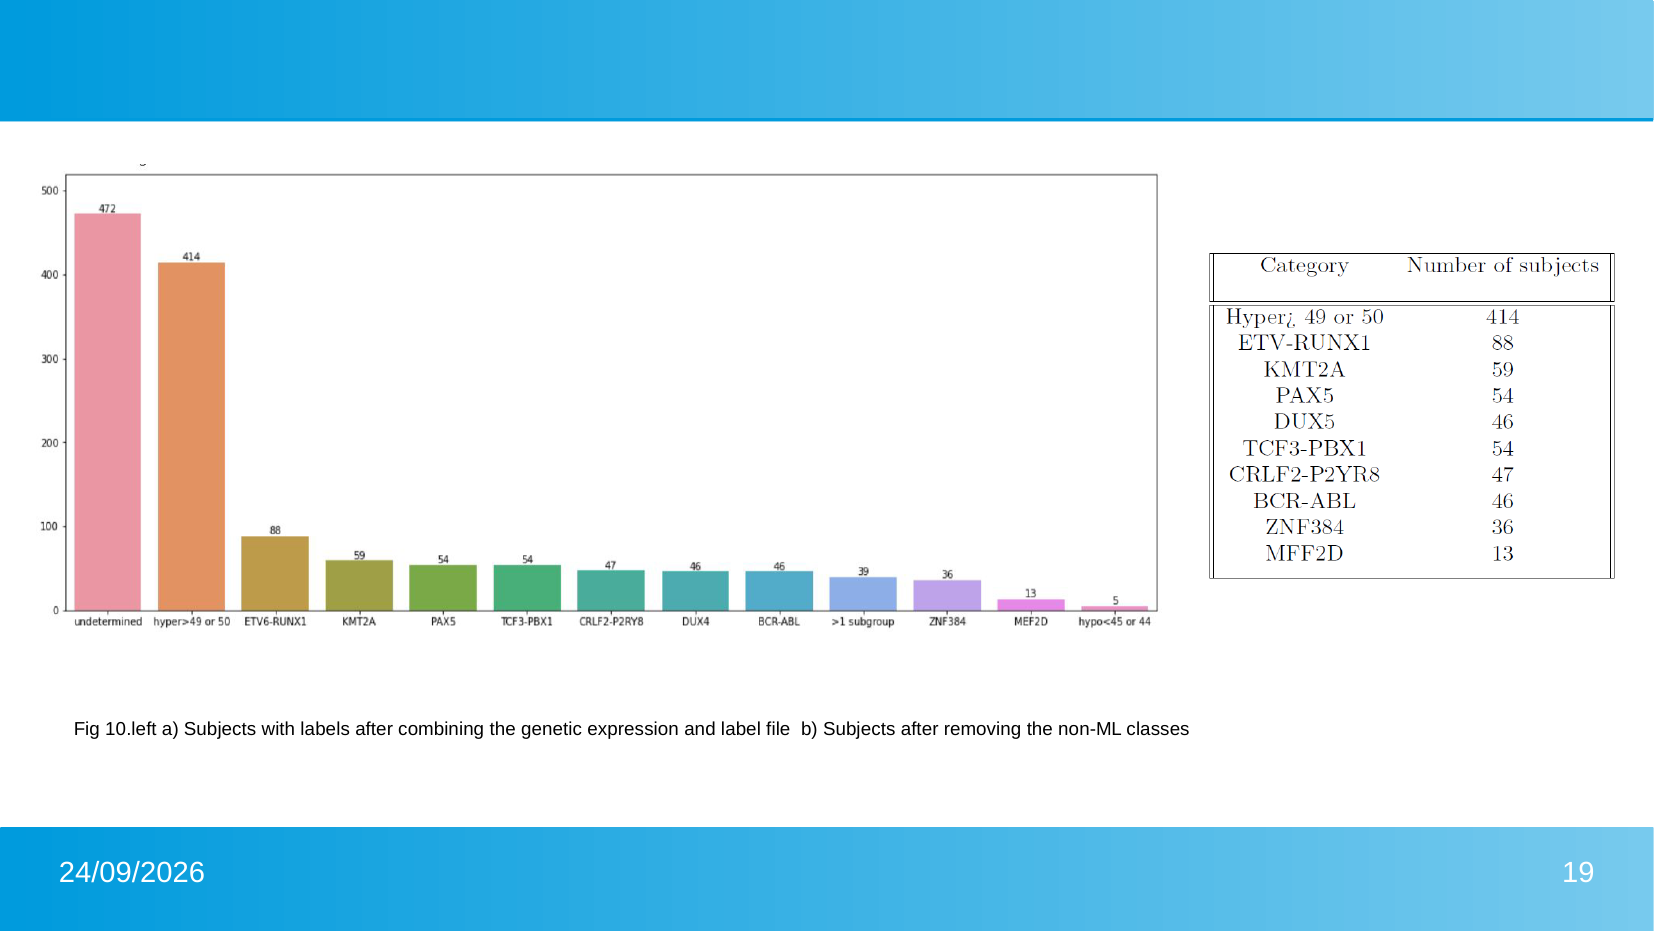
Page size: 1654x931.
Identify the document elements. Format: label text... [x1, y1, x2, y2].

picture [29, 147, 1627, 709]
text_box Fig 10.left a) Subjects with labels after combining the genetic expression and label file b) Subjects after removing the non-ML classes [59, 710, 1625, 768]
